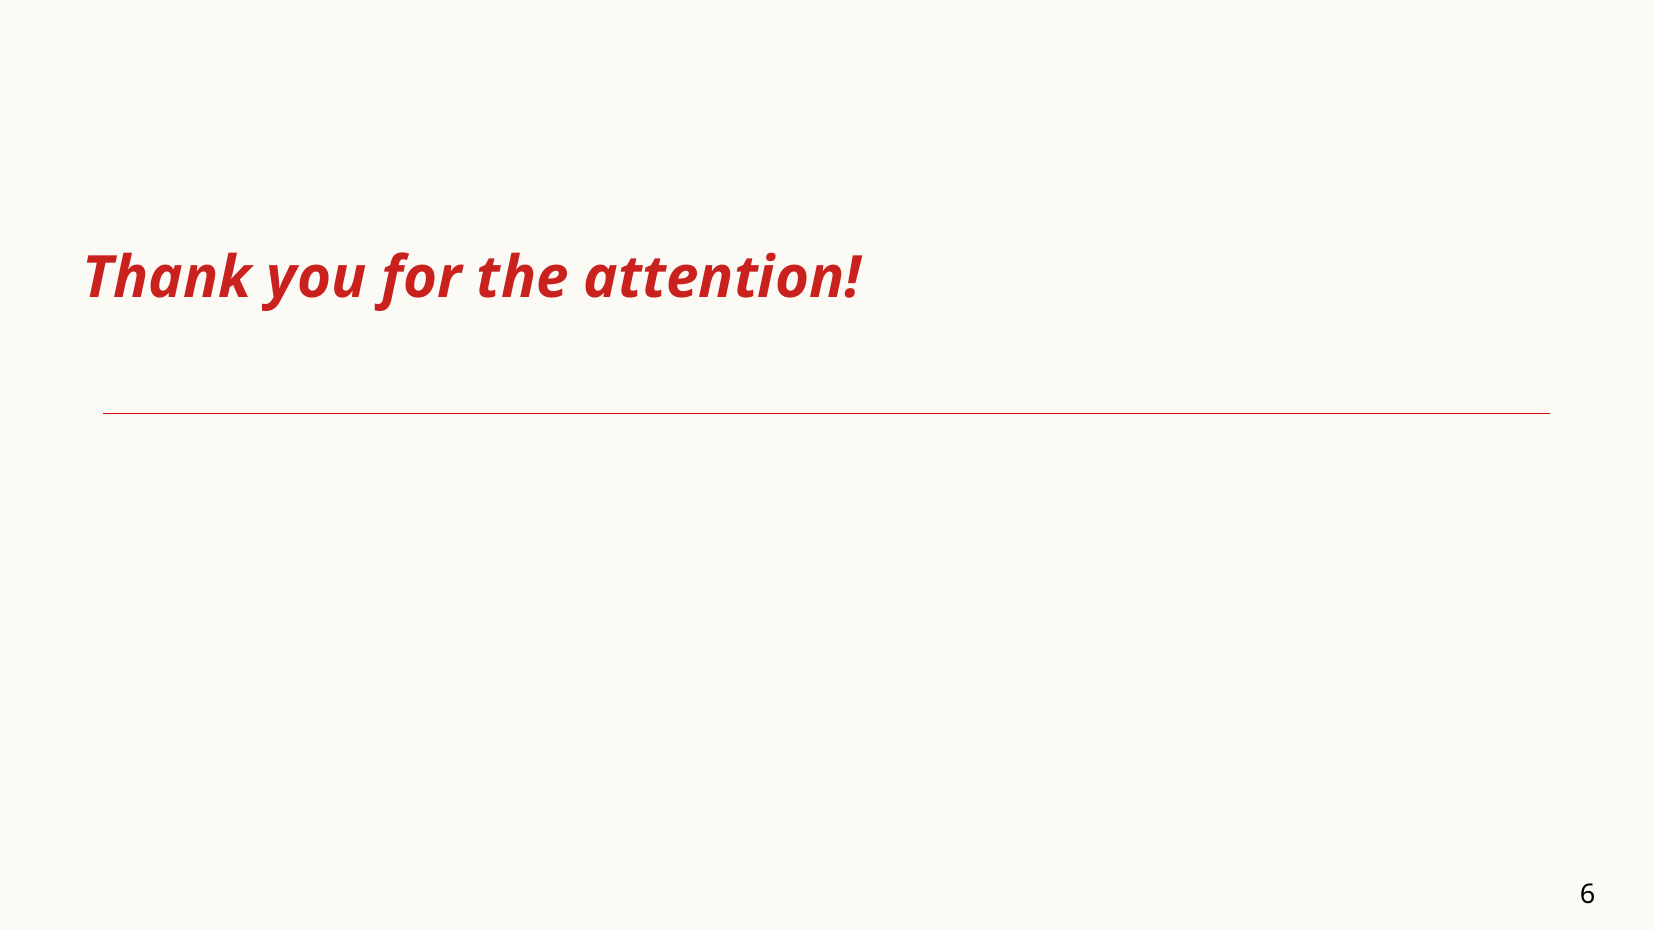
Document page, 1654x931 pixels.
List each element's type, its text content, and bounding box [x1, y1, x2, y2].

title Thank you for the attention! [82, 197, 1571, 353]
